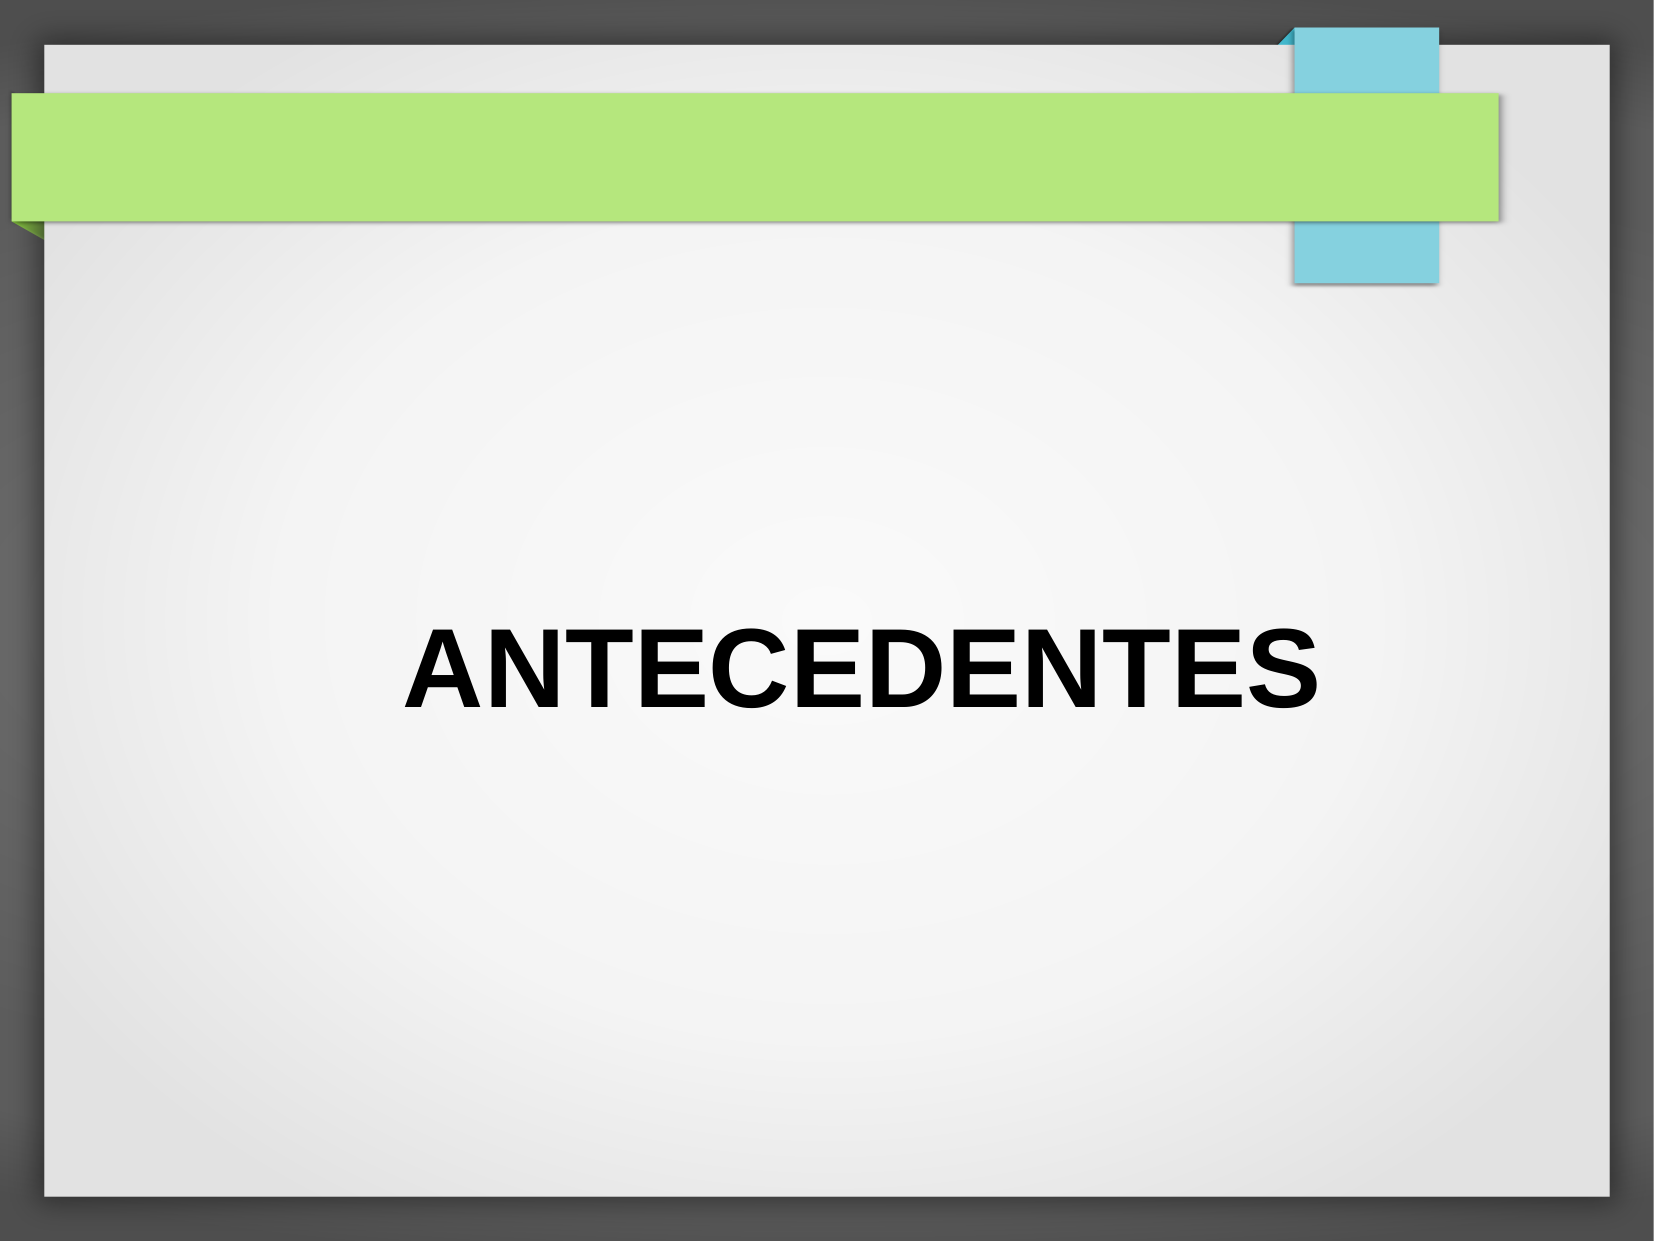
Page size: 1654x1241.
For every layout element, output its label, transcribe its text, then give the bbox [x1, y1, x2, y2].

list ANTECEDENTES [82, 295, 1571, 1015]
picture [0, 0, 1654, 1241]
